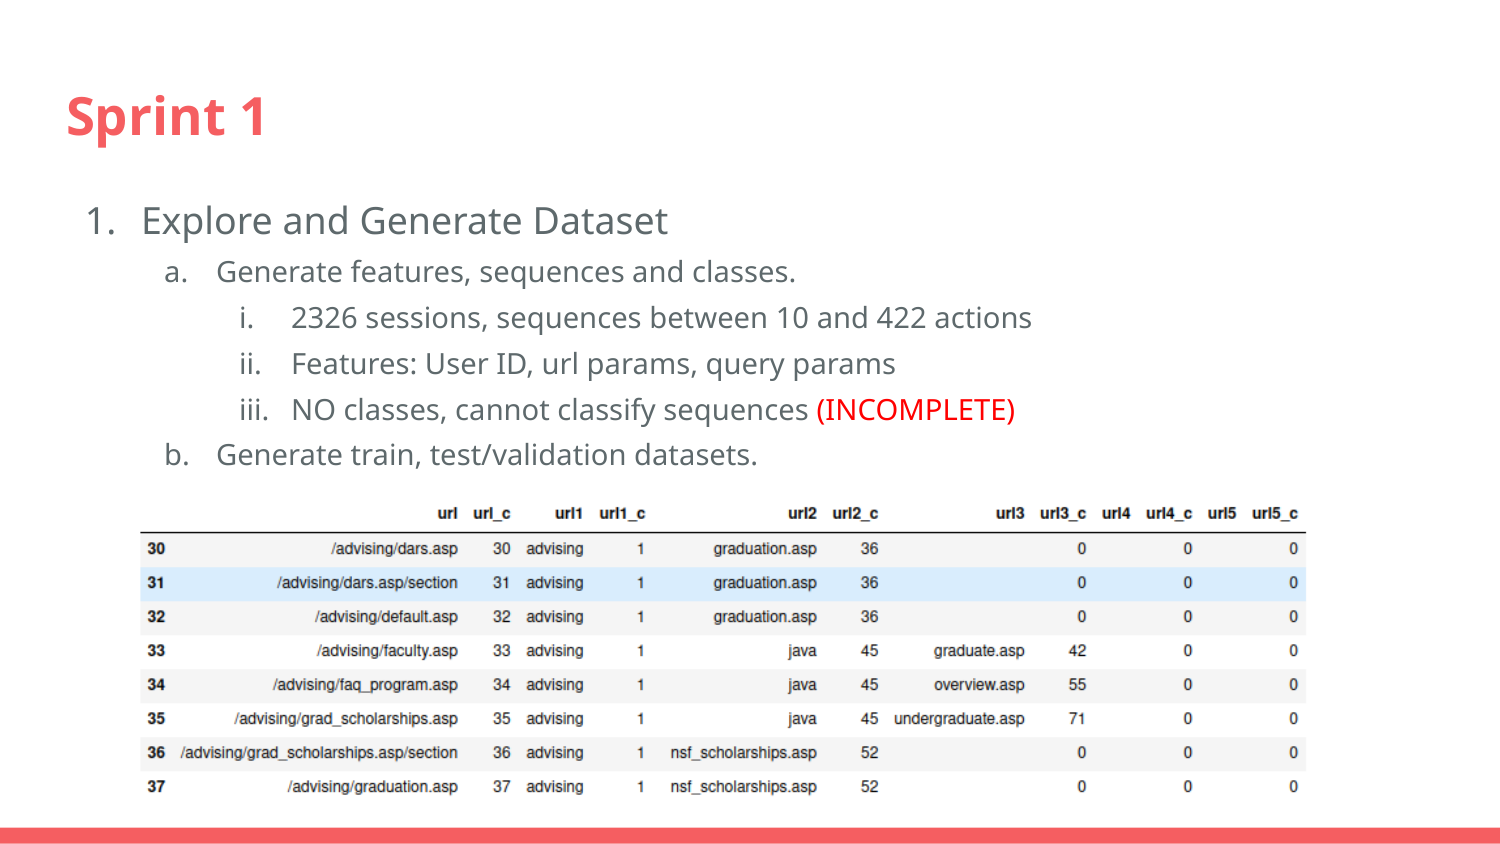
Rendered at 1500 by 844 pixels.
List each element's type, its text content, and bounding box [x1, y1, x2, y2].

list Explore and Generate Dataset Generate features, sequences and classes. 2326 sessions, sequences between 10 and 422 actions Features: User ID, url params, query params NO classes, cannot classify sequences (INCOMPLETE) Generate train, test/validation datasets. 1628 training sequences, 698 testing/validation datasets [51, 172, 1449, 733]
picture [134, 485, 1314, 801]
title Sprint 1 [51, 64, 1449, 167]
